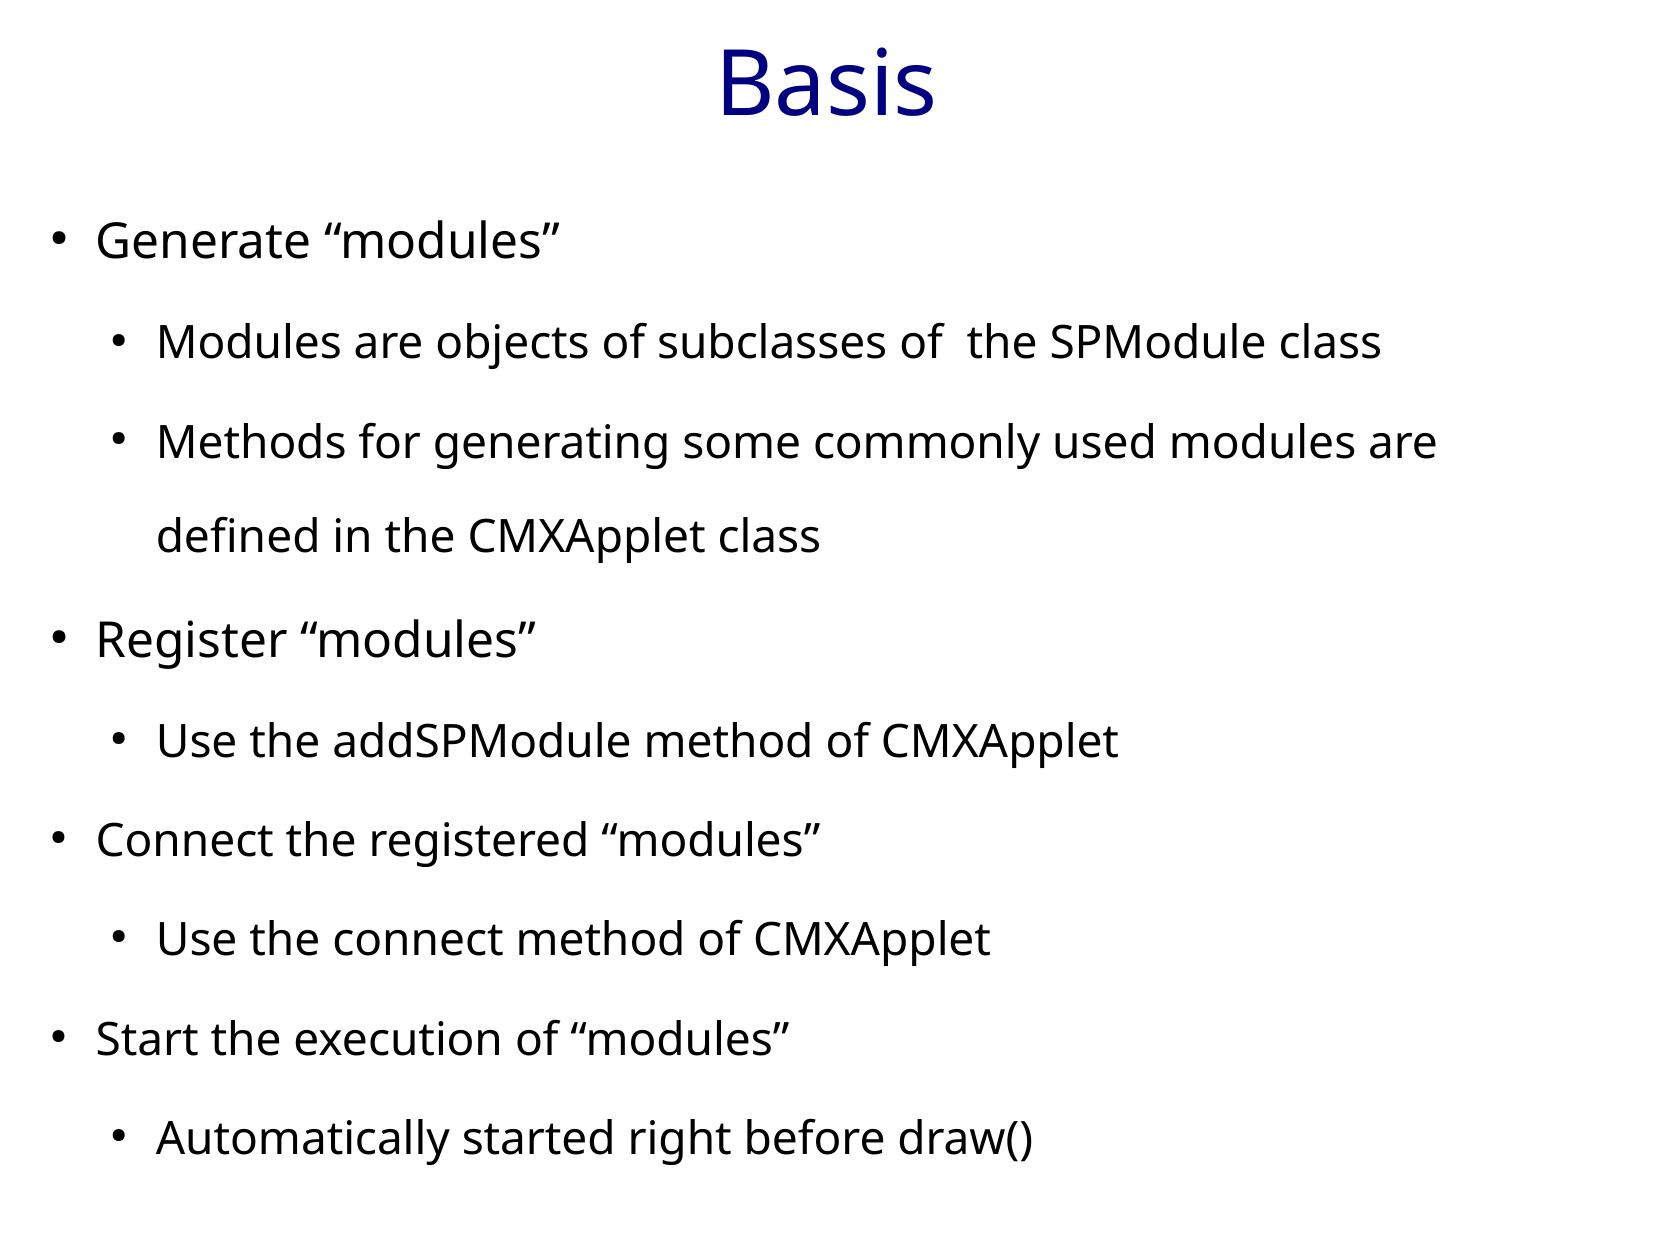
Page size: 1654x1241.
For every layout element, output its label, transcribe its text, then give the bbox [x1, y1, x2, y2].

title Basis [82, 27, 1571, 133]
list Generate “modules” Modules are objects of subclasses of the SPModule class Methods for generating some commonly used modules are defined in the CMXApplet class Register “modules” Use the addSPModule method of CMXApplet Connect the registered “modules” Use the connect method of CMXApplet Start the execution of “modules” Automatically started right before draw() [35, 172, 1595, 1171]
